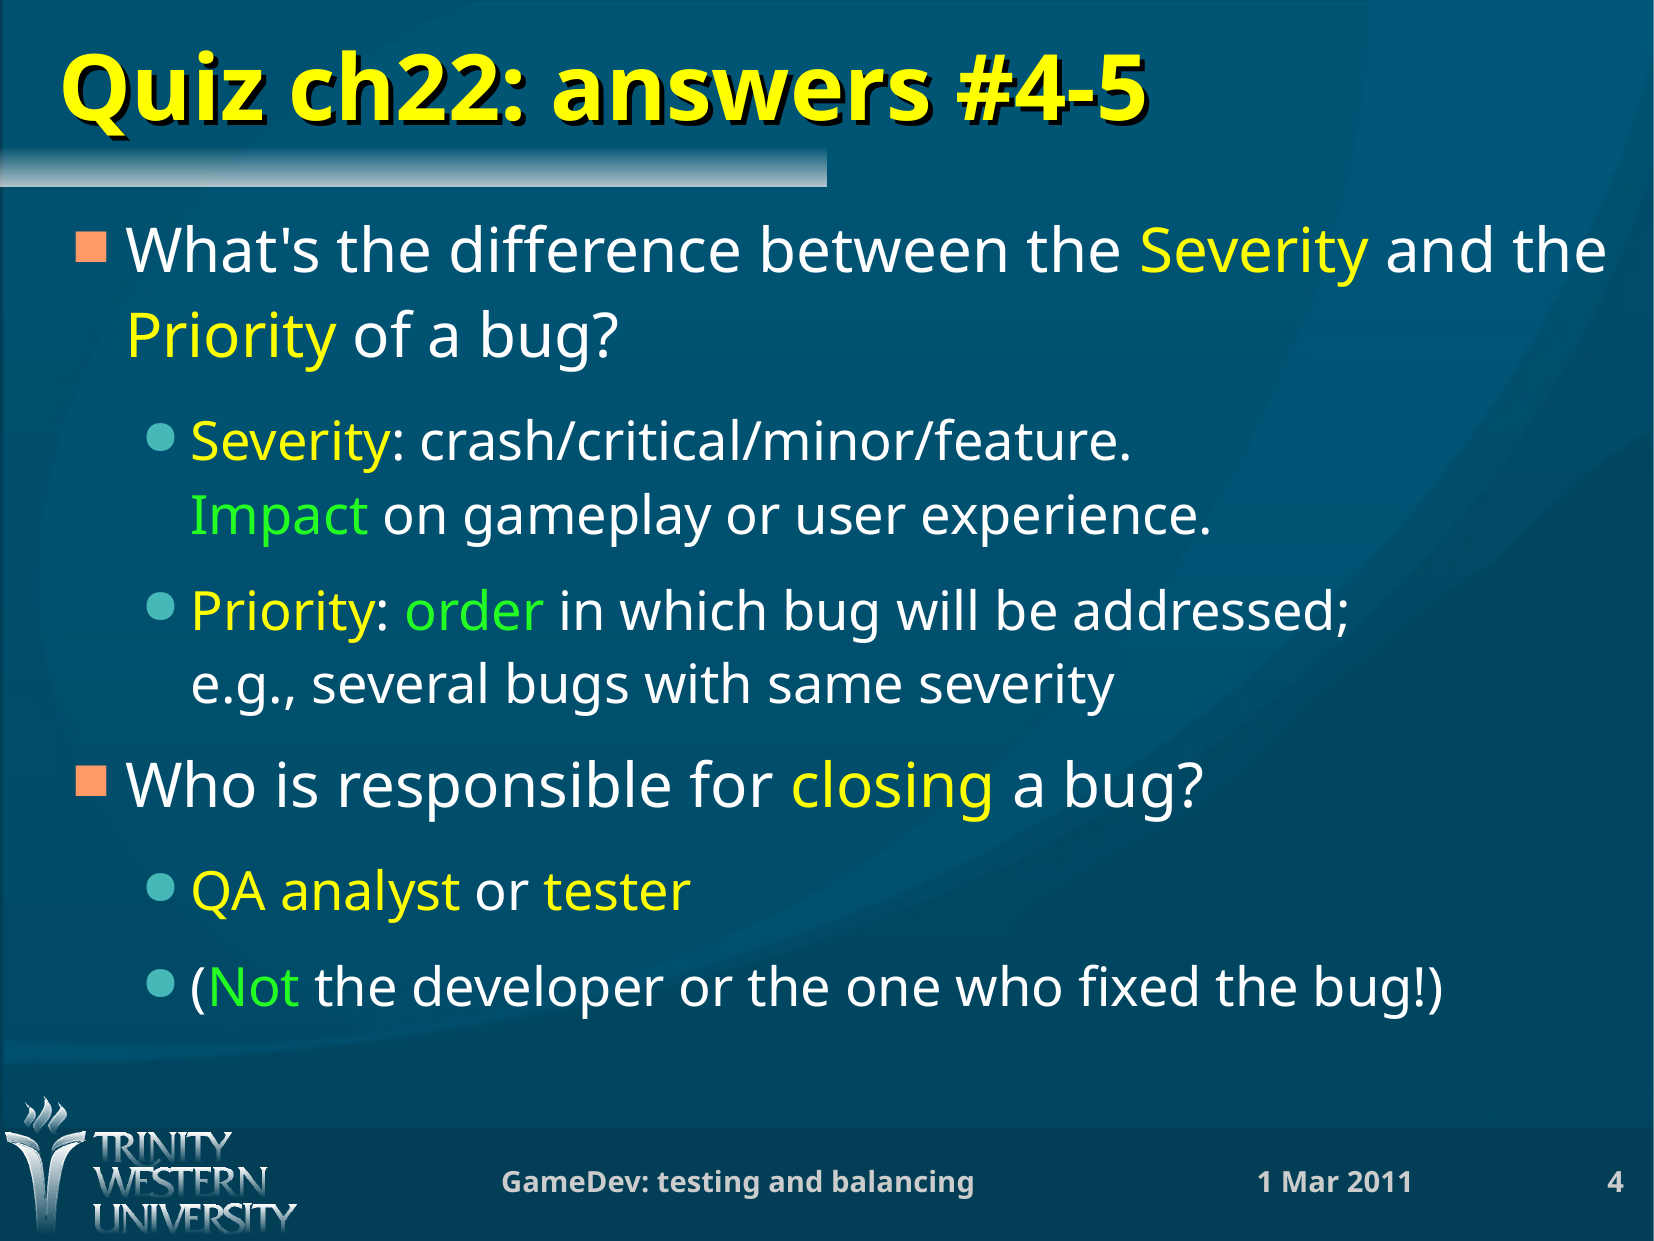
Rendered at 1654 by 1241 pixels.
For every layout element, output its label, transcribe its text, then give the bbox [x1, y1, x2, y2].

picture [38, 1227, 54, 1232]
list What's the difference between the Severity and the Priority of a bug? Severity: crash/critical/minor/feature. Impact on gameplay or user experience. Priority: order in which bug will be addressed; e.g., several bugs with same severity Who is responsible for closing a bug? QA analyst or tester (Not the developer or the one who fixed the bug!) [59, 206, 1625, 1026]
title Quiz ch22: answers #4-5 [59, 19, 1595, 148]
